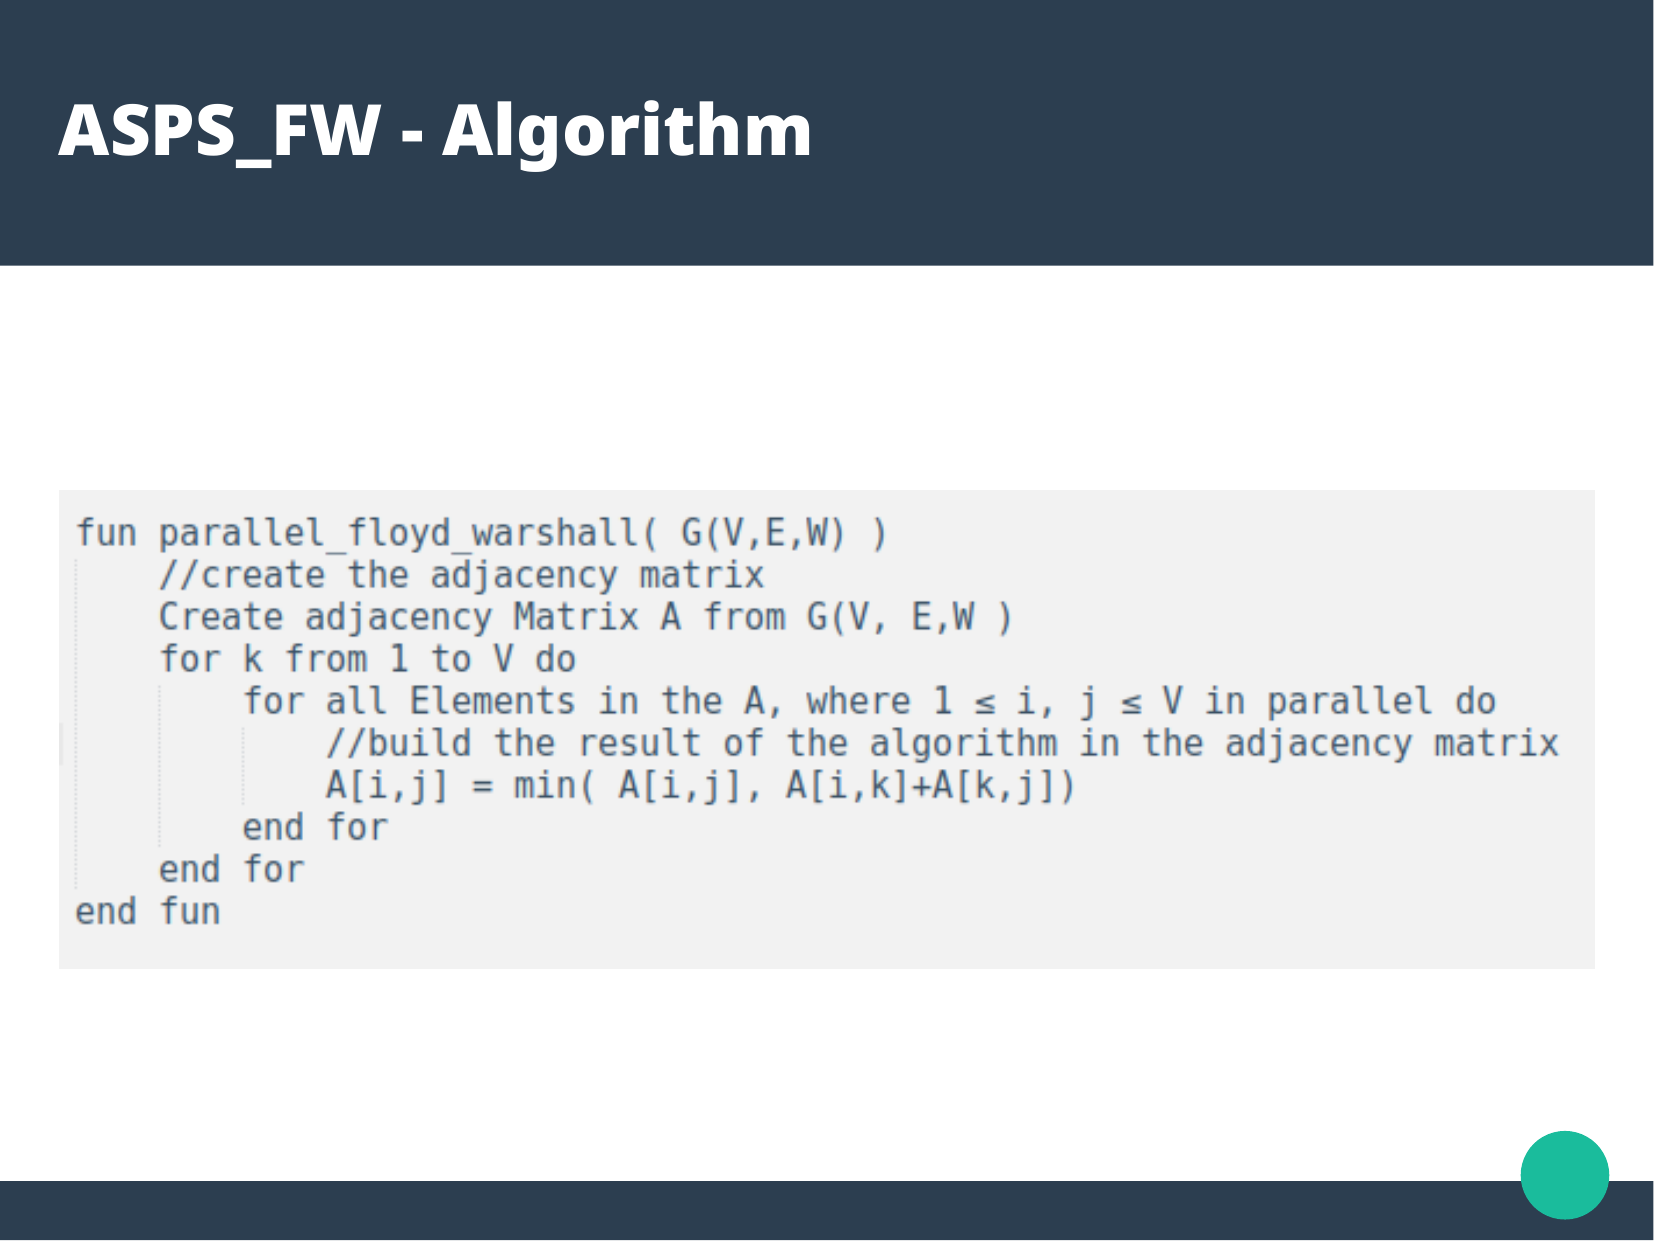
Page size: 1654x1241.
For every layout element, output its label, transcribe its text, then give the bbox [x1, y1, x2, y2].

title ASPS_FW - Algorithm [59, 49, 1595, 207]
picture [59, 490, 1595, 969]
